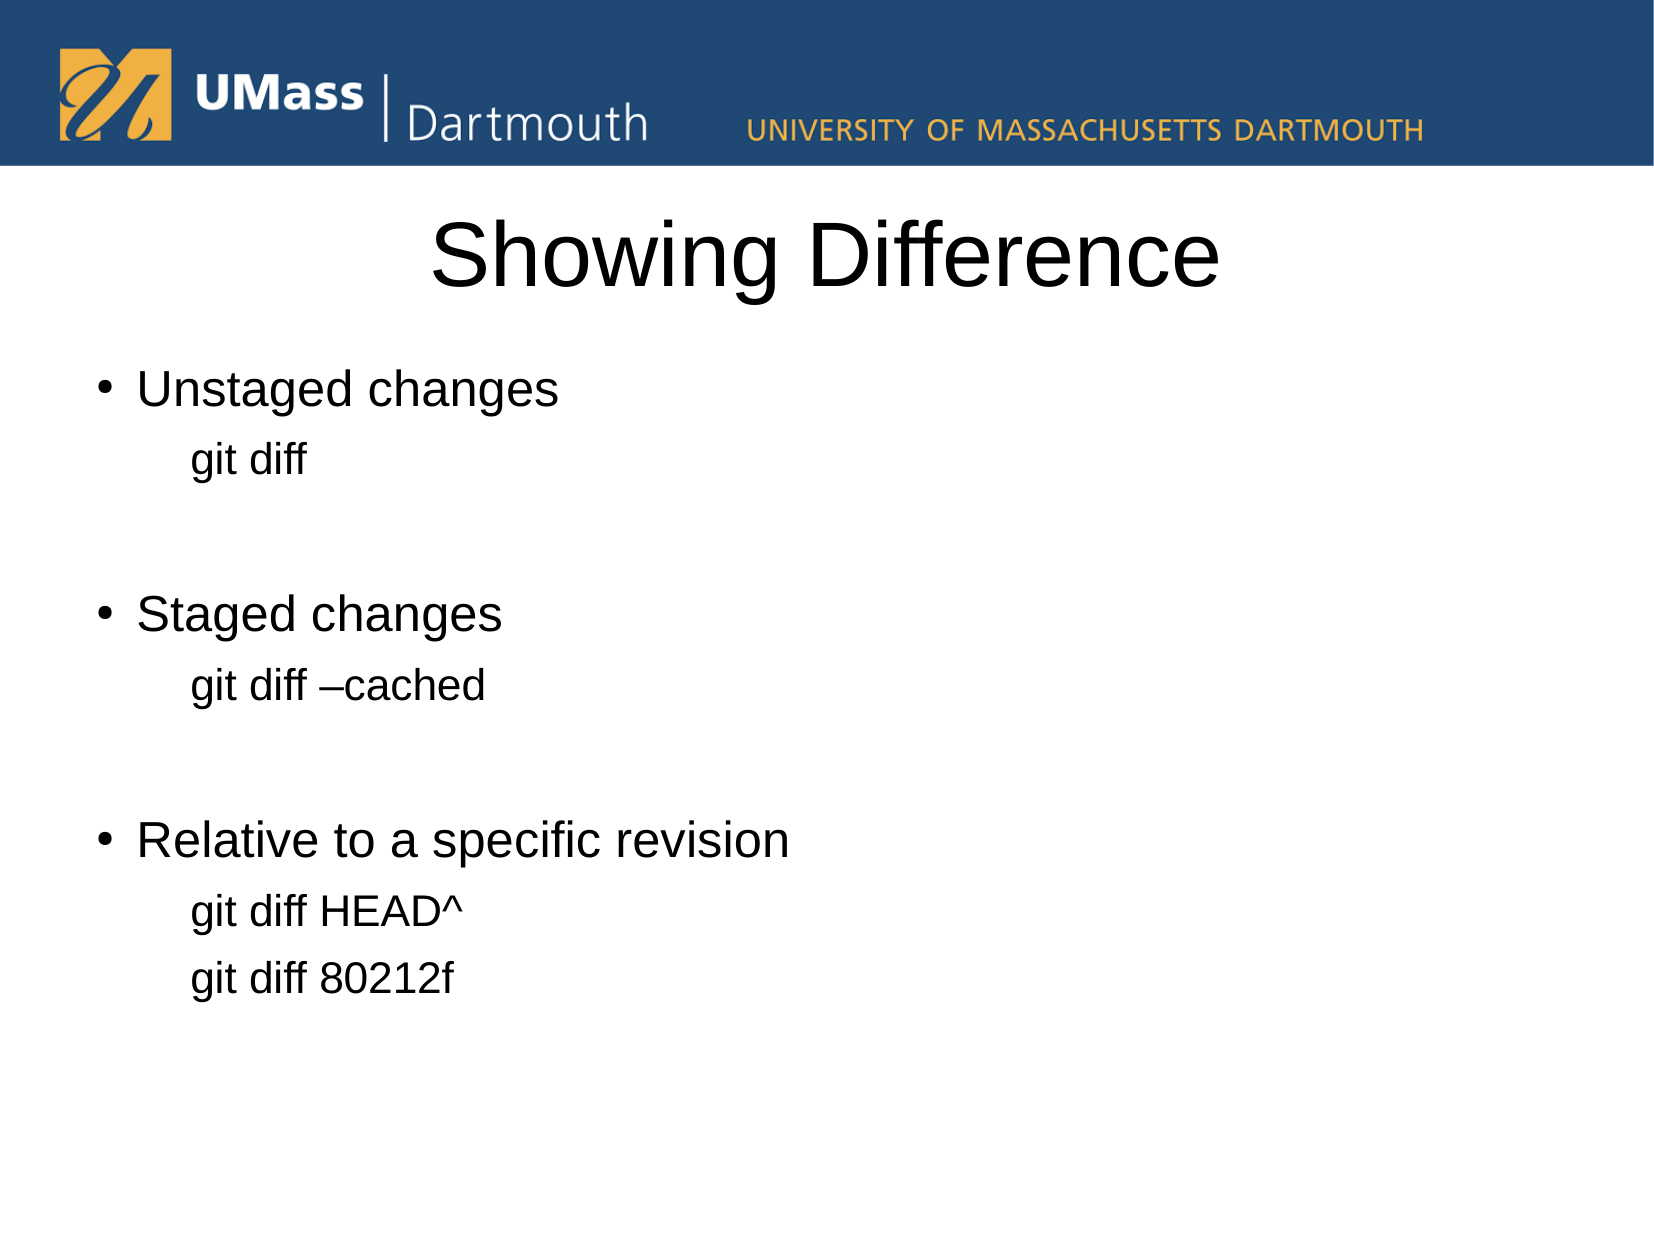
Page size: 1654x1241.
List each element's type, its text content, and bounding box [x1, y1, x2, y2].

list Unstaged changes git diff Staged changes git diff –cached Relative to a specific revision git diff HEAD^ git diff 80212f [82, 360, 1571, 1010]
picture [0, 0, 1654, 166]
title Showing Difference [82, 180, 1571, 331]
